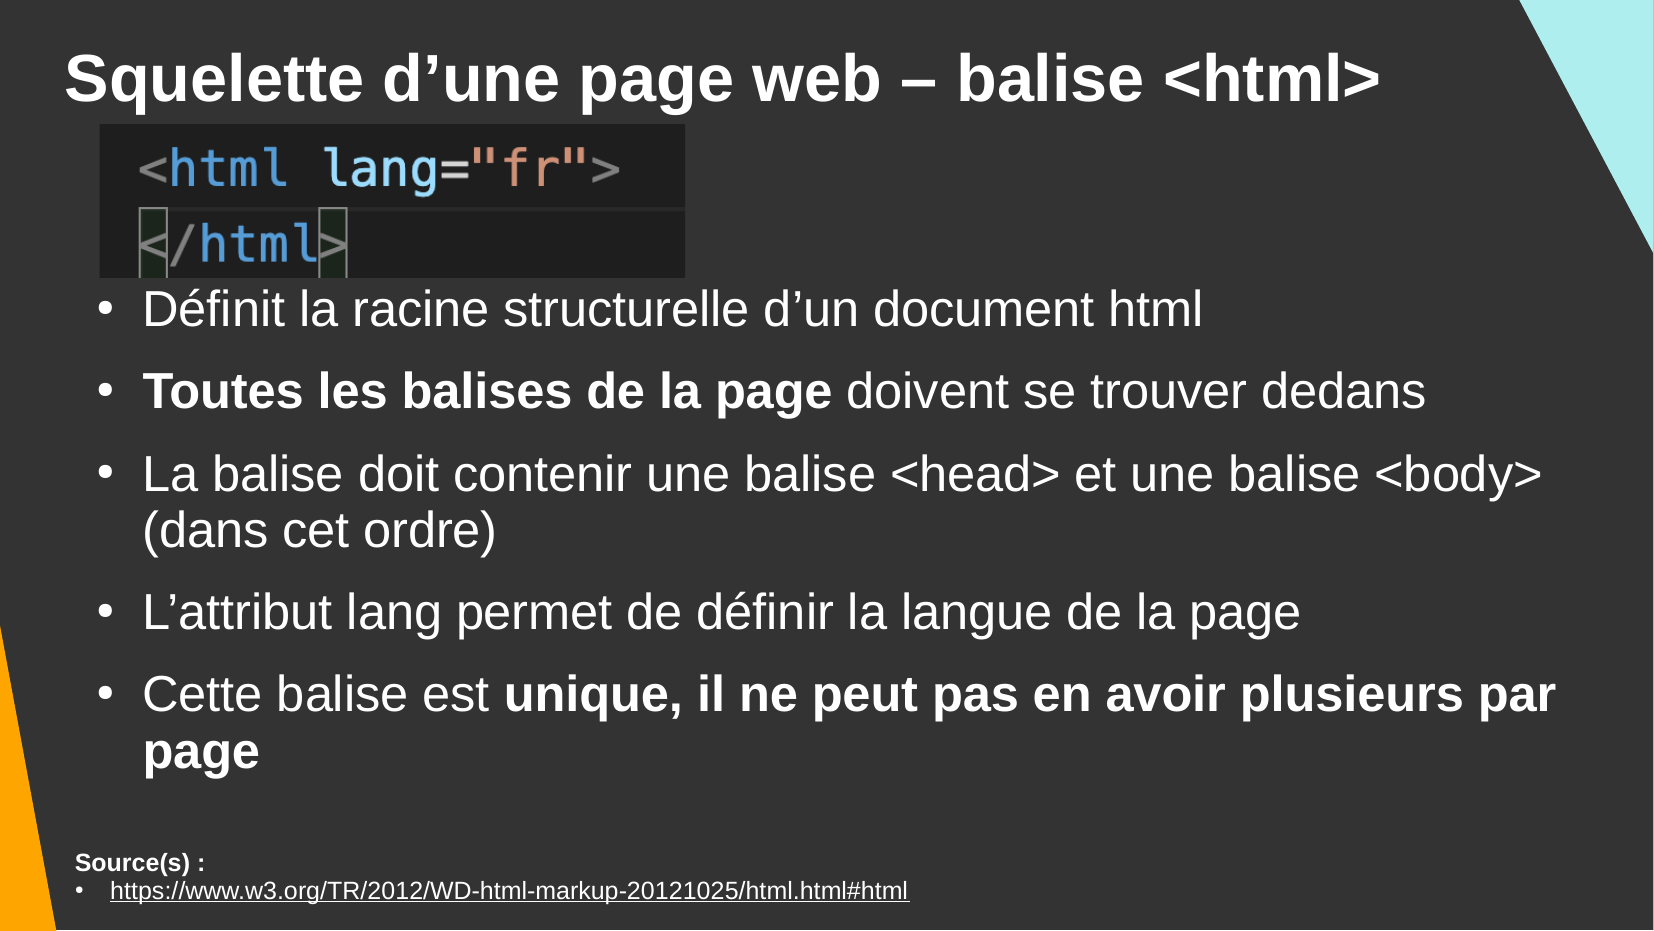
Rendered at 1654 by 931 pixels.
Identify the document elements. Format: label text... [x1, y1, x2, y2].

title Squelette d’une page web – balise <html> [64, 40, 1553, 125]
text_box [0, 625, 57, 931]
text_box Source(s) : https://www.w3.org/TR/2012/WD-html-markup-20121025/html.html#html [59, 841, 1546, 931]
list Définit la racine structurelle d’un document html Toutes les balises de la page doivent se trouver dedans La balise doit contenir une balise <head> et une balise <body> (dans cet ordre) L’attribut lang permet de définir la langue de la page Cette balise est unique, il ne peut pas en avoir plusieurs par page [80, 281, 1635, 780]
picture [99, 124, 686, 278]
text_box [1519, 0, 1654, 255]
